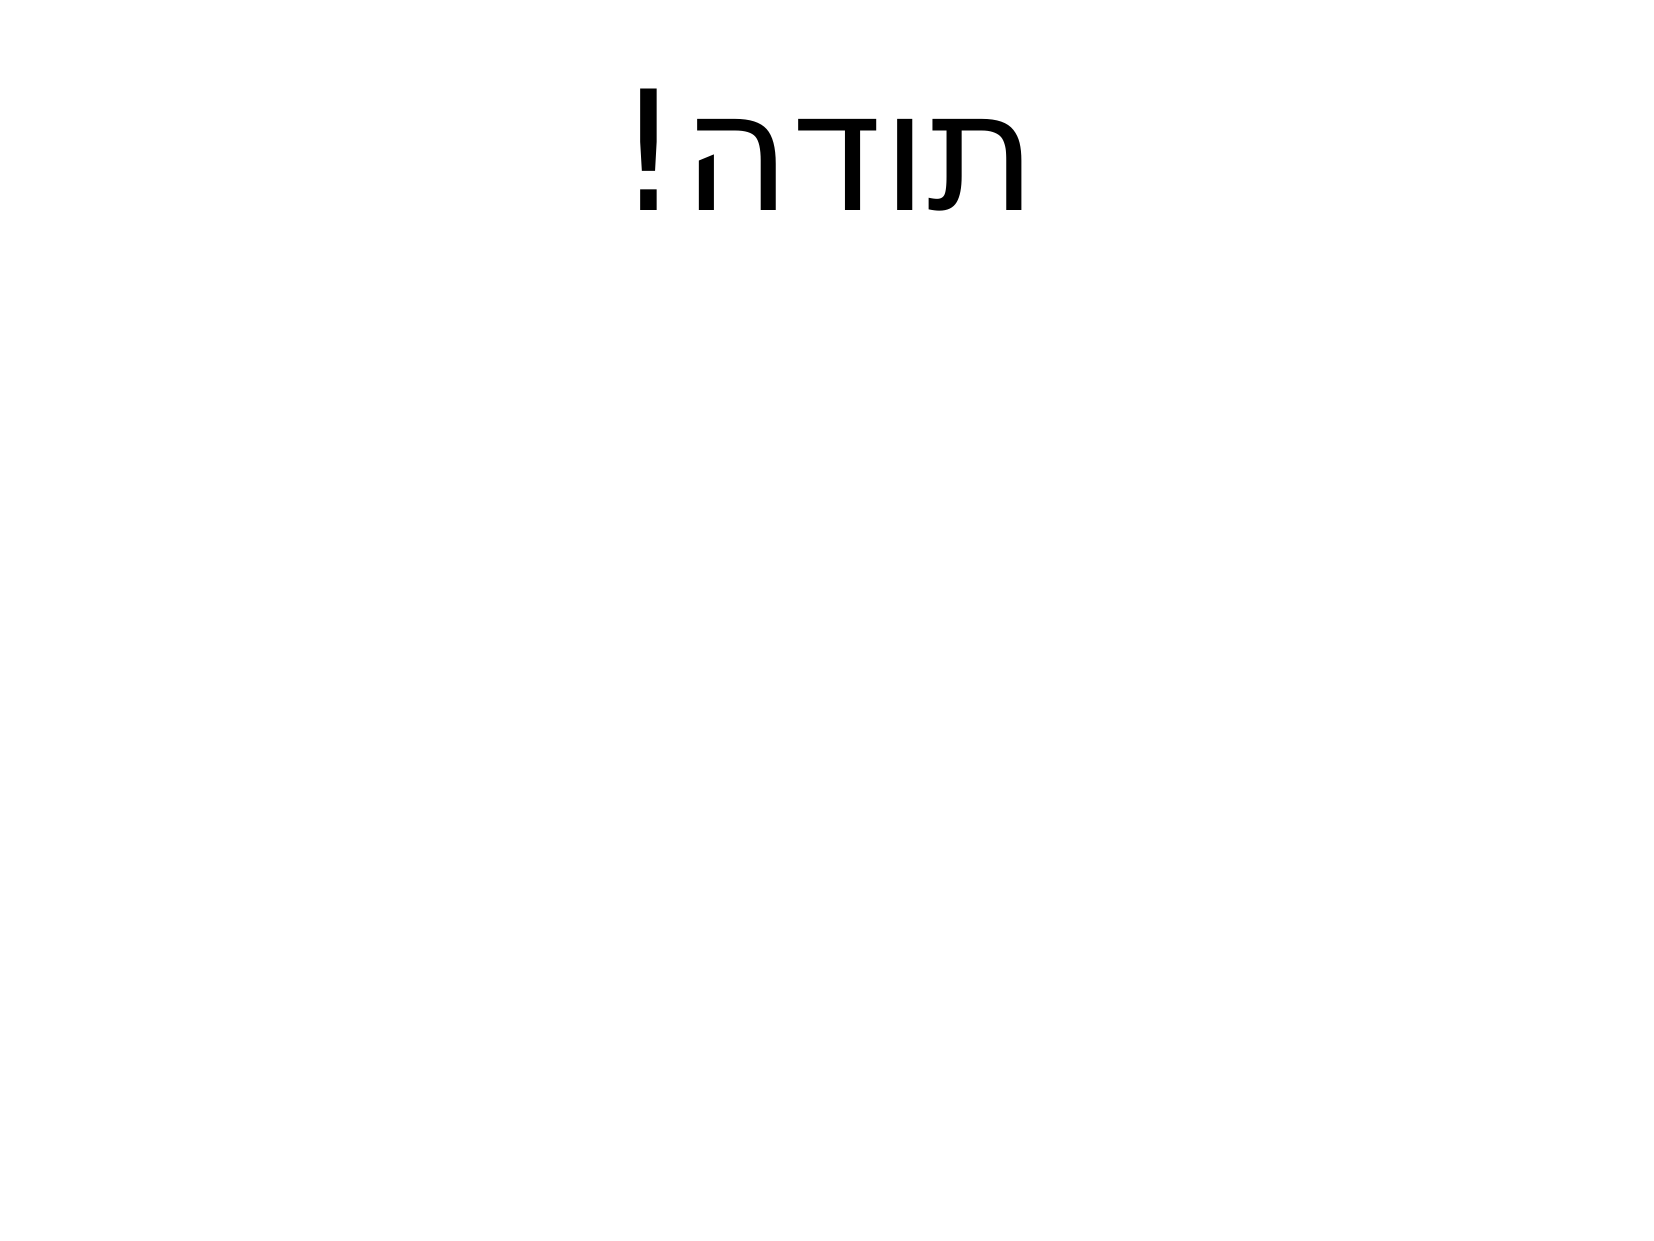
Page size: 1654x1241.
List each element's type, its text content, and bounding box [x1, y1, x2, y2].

title תודה! [82, 49, 1571, 257]
